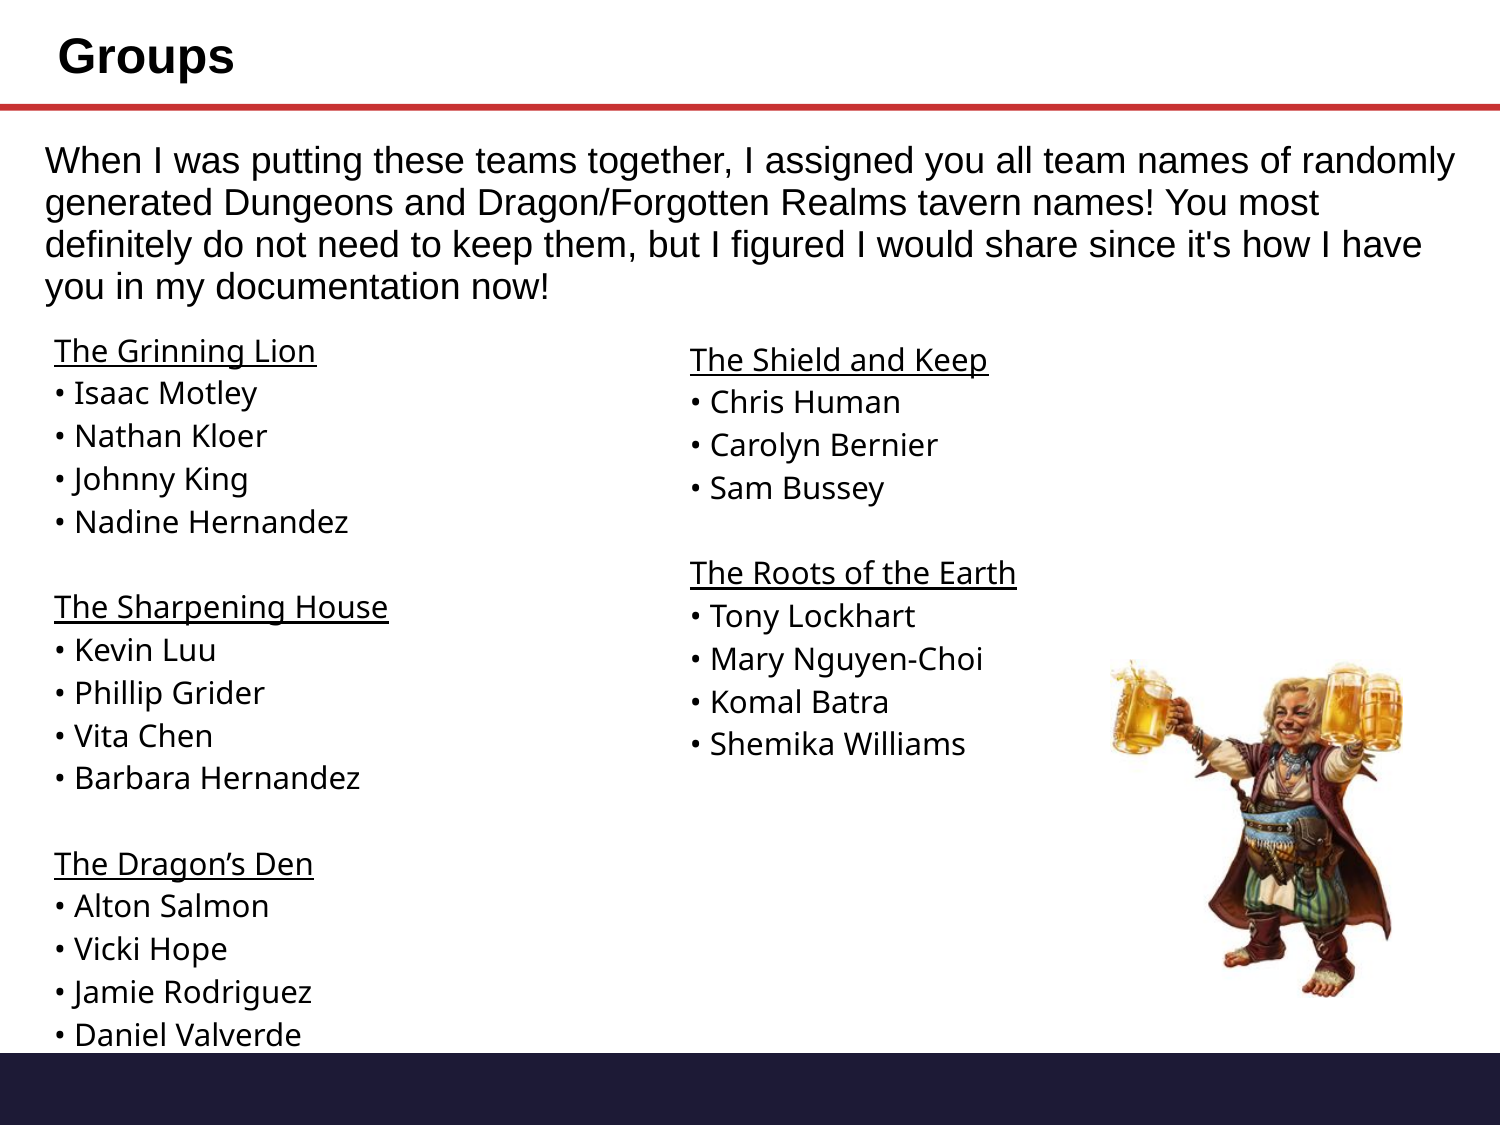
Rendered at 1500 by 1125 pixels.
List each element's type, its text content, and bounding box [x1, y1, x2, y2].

text_box Groups [49, 16, 948, 92]
text_box The Shield and Keep • Chris Human • Carolyn Bernier • Sam Bussey The Roots of the Earth • Tony Lockhart • Mary Nguyen-Choi • Komal Batra • Shemika Williams [675, 330, 1124, 766]
text_box The Grinning Lion • Isaac Motley • Nathan Kloer • Johnny King • Nadine Hernandez The Sharpening House • Kevin Luu • Phillip Grider • Vita Chen • Barbara Hernandez The Dragon’s Den • Alton Salmon • Vicki Hope • Jamie Rodriguez • Daniel Valverde [39, 321, 496, 1051]
text_box When I was putting these teams together, I assigned you all team names of randomly generated Dungeons and Dragon/Forgotten Realms tavern names! You most definitely do not need to keep them, but I figured I would share since it's how I have you in my documentation now! [30, 132, 1471, 315]
picture [1110, 659, 1403, 998]
